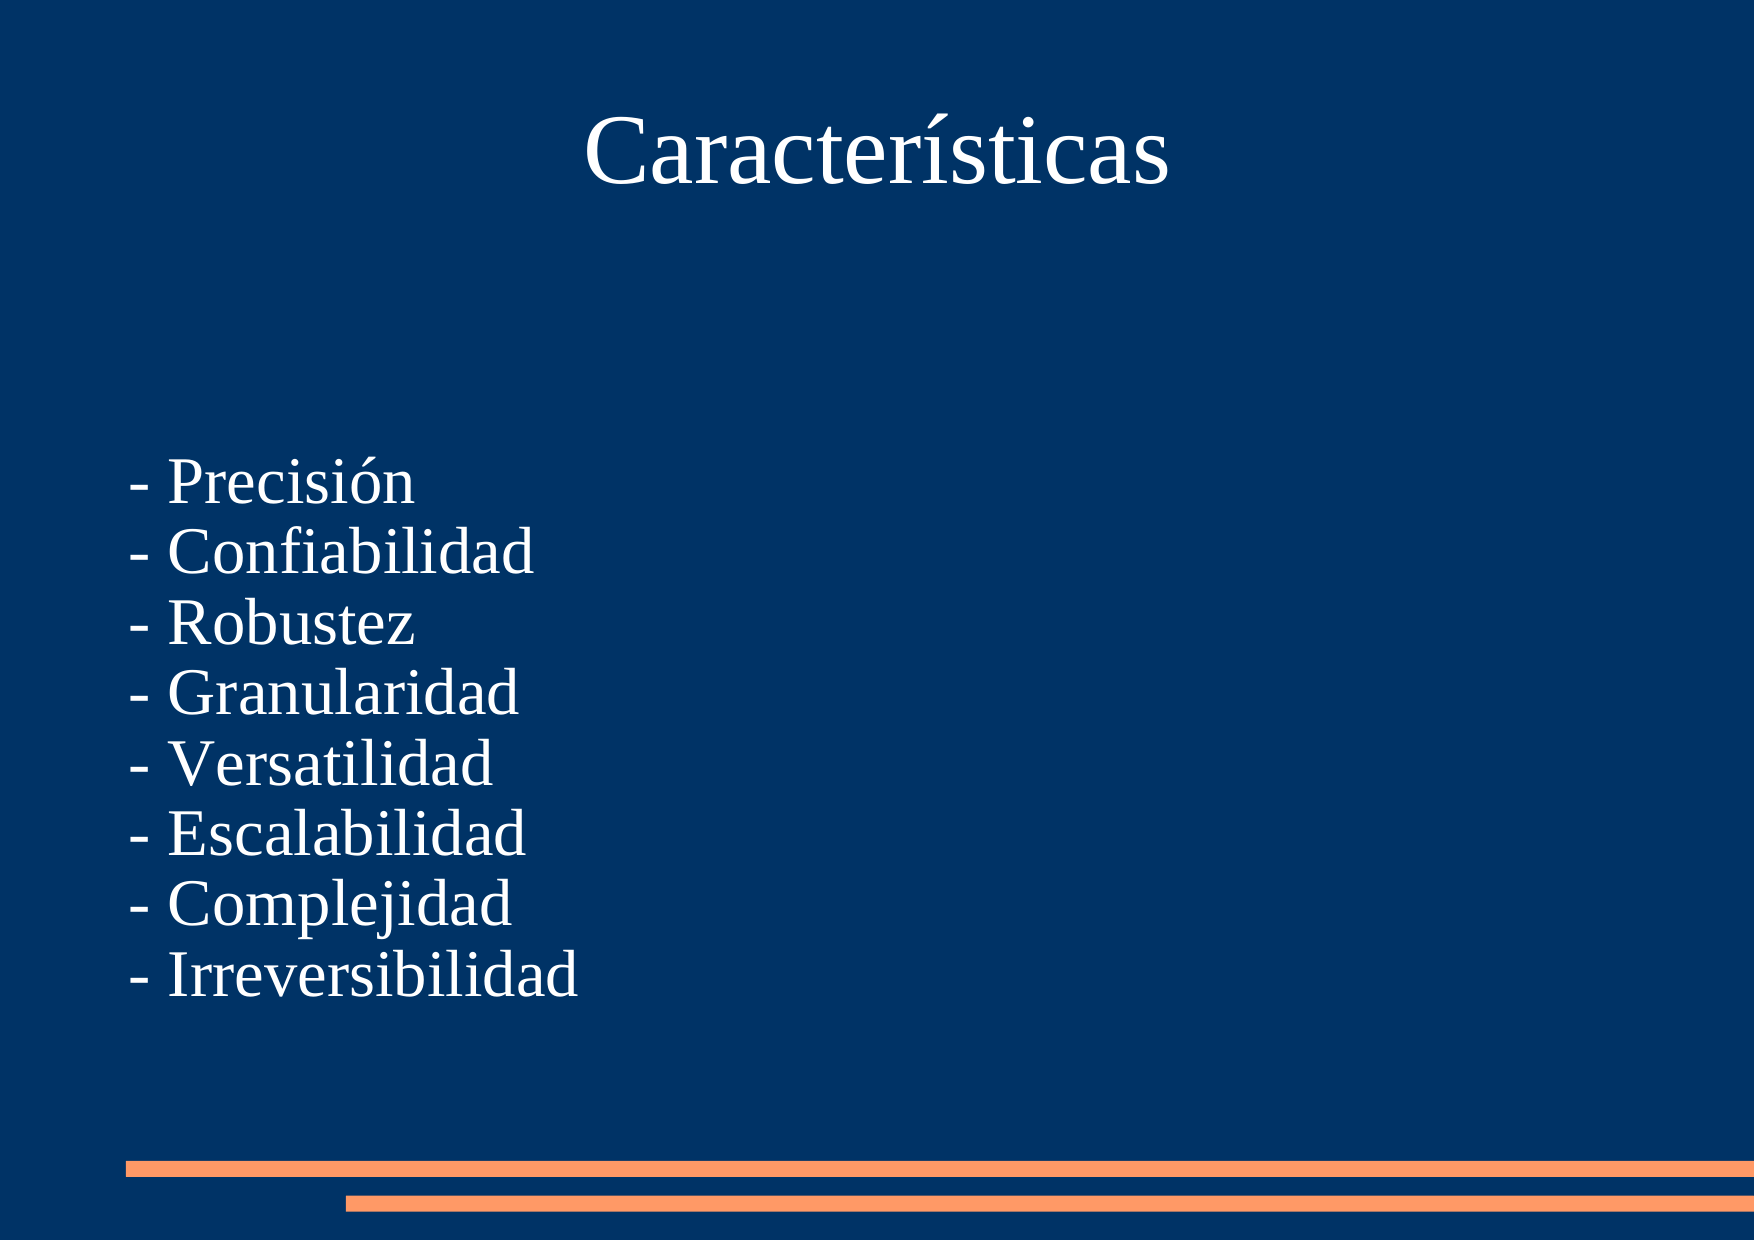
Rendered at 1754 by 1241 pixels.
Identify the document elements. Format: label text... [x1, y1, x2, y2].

title Características [128, 46, 1627, 254]
subtitle - Precisión - Confiabilidad - Robustez - Granularidad - Versatilidad - Escalabilidad - Complejidad - Irreversibilidad [128, 322, 1656, 1133]
